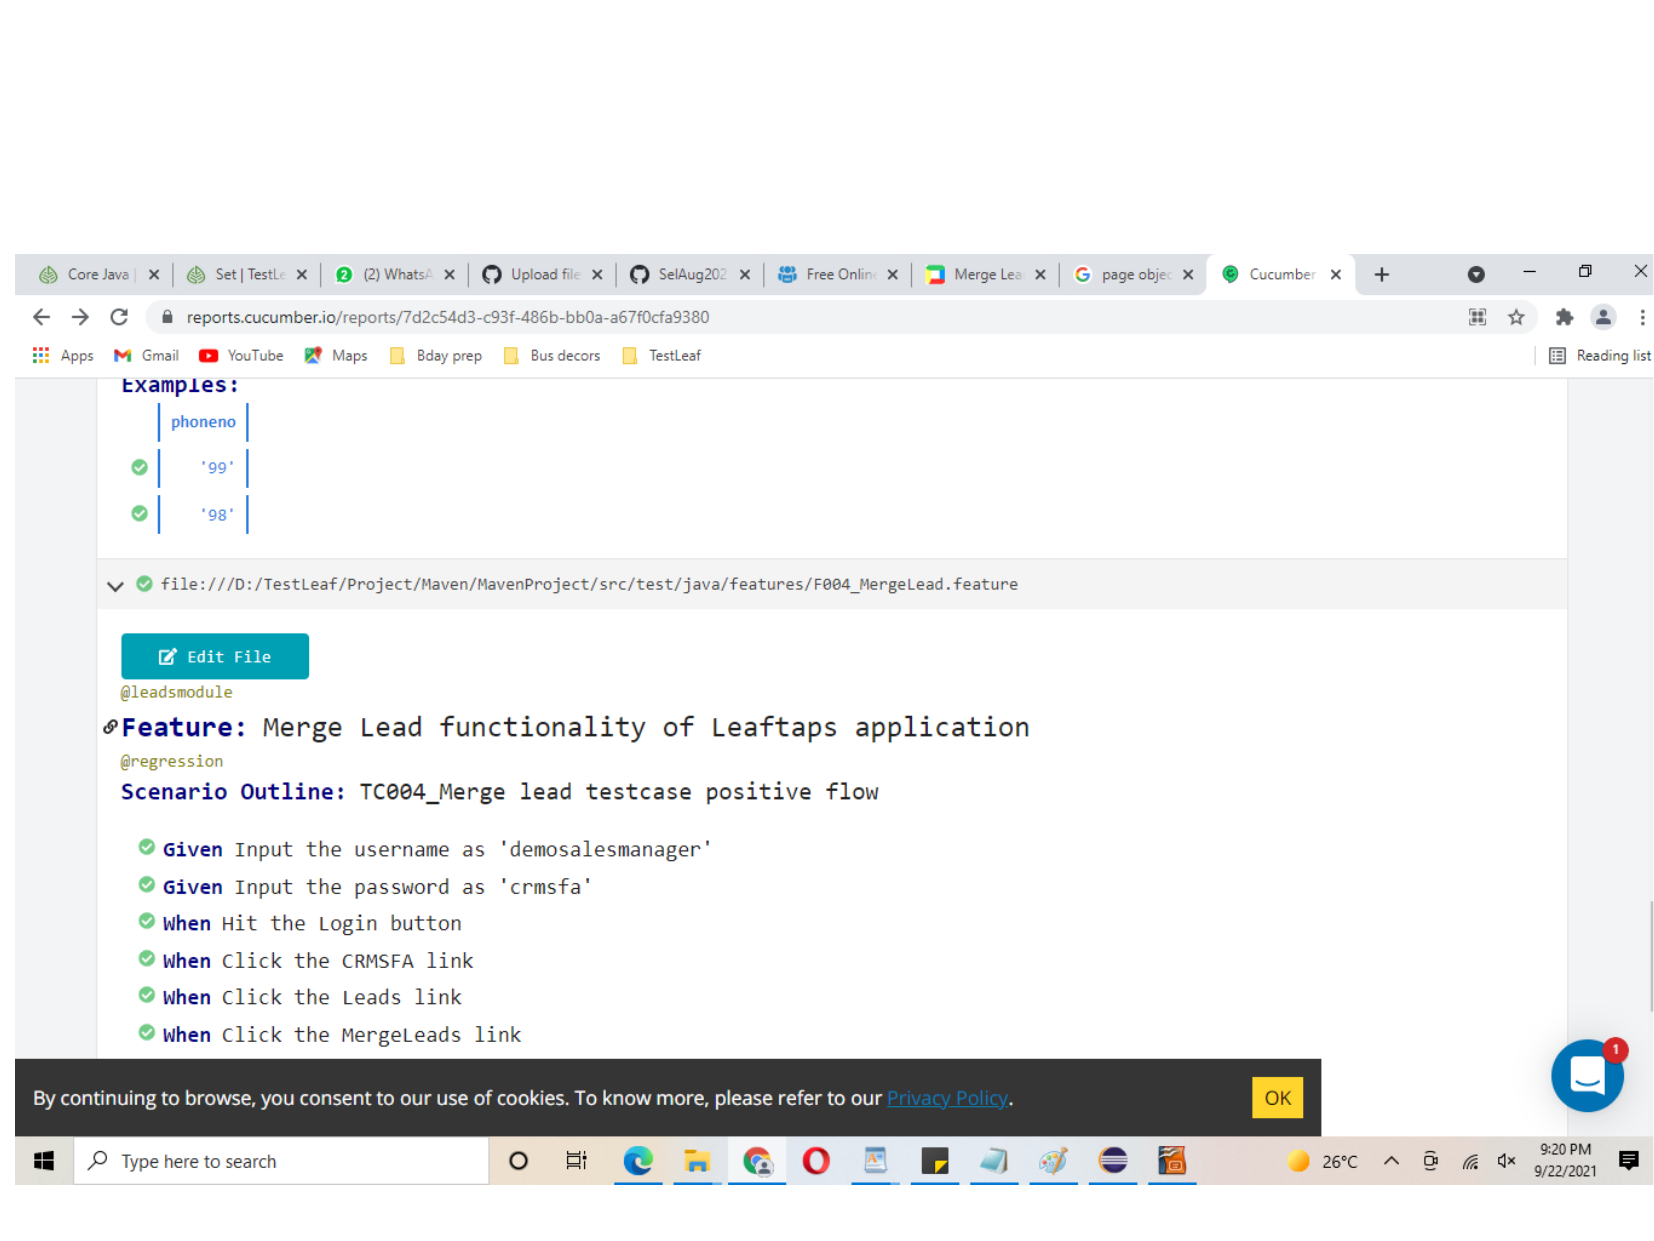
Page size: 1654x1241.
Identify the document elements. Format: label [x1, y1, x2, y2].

picture [15, 254, 1654, 1185]
